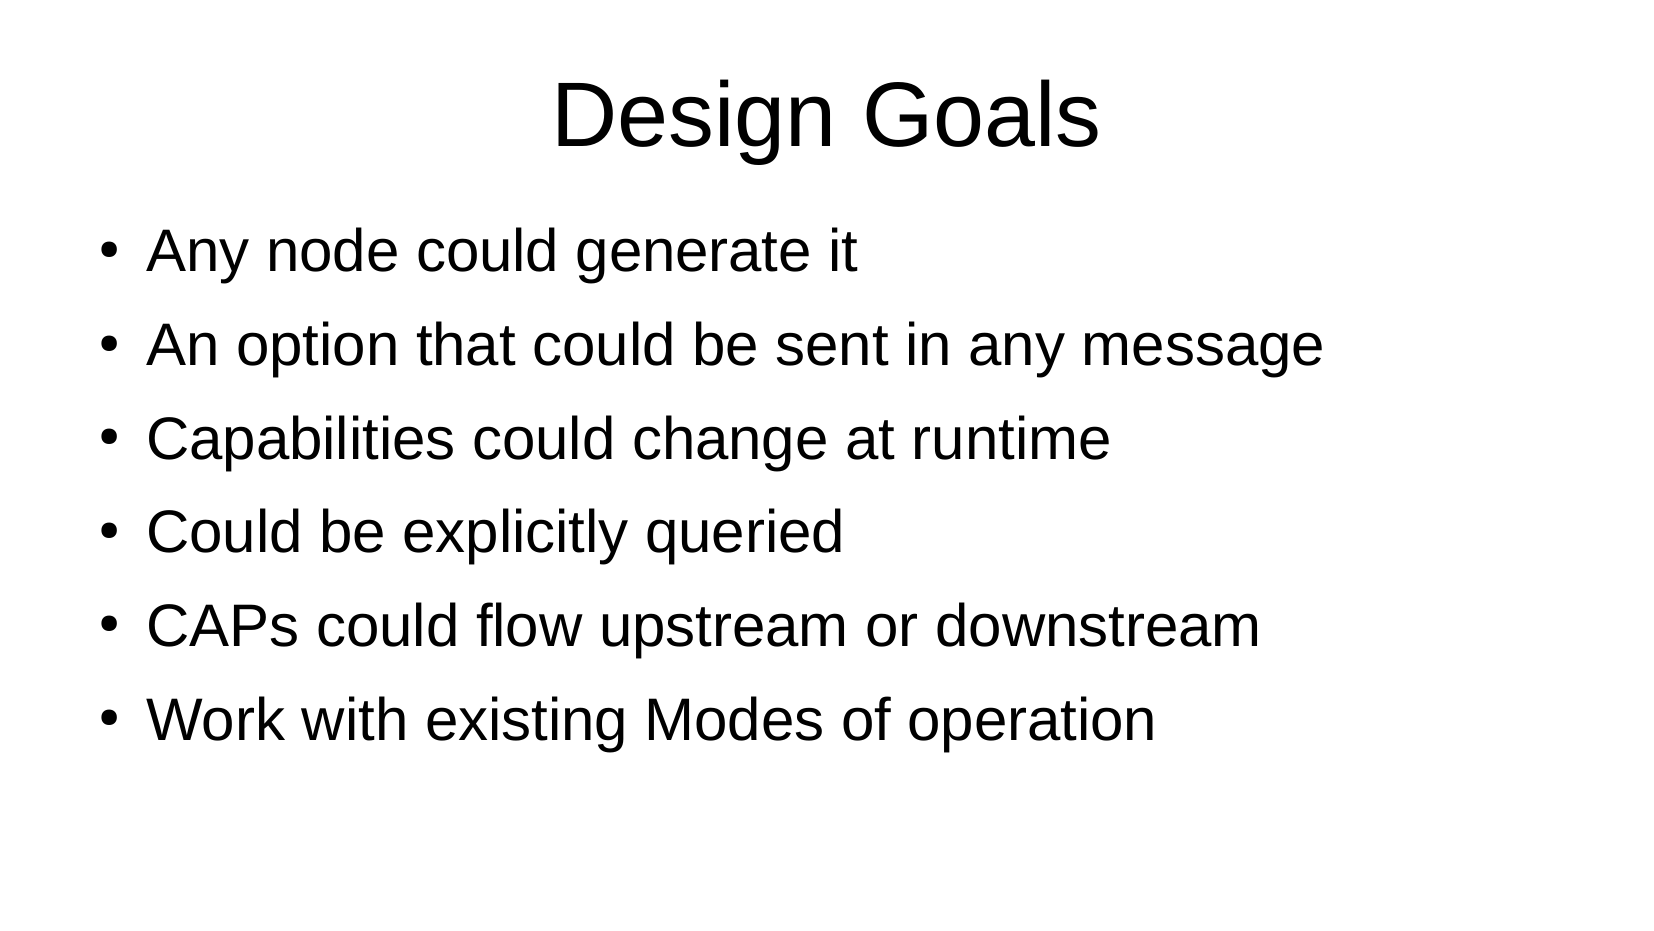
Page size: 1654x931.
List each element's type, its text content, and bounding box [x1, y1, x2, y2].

title Design Goals [82, 37, 1571, 193]
list Any node could generate it An option that could be sent in any message Capabilities could change at runtime Could be explicitly queried CAPs could flow upstream or downstream Work with existing Modes of operation [82, 217, 1571, 758]
